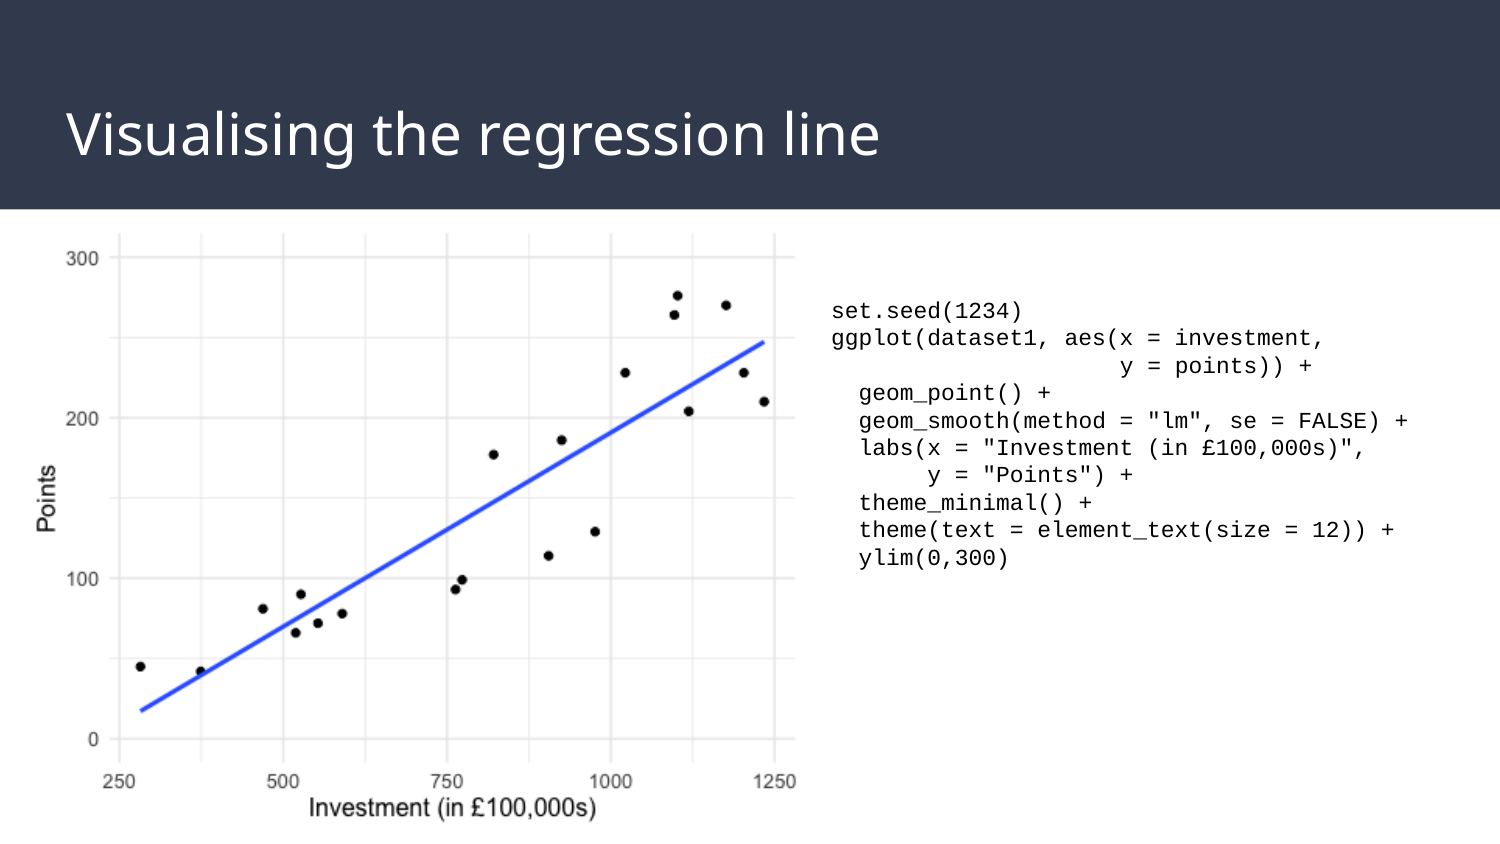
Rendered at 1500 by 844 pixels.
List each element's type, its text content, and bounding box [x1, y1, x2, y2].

picture [26, 222, 807, 832]
title Visualising the regression line [51, 82, 1449, 185]
text_box set.seed(1234) ggplot(dataset1, aes(x = investment, y = points)) + geom_point() + geom_smooth(method = "lm", se = FALSE) + labs(x = "Investment (in £100,000s)", y = "Points") + theme_minimal() + theme(text = element_text(size = 12)) + ylim(0,300) [816, 280, 1476, 790]
